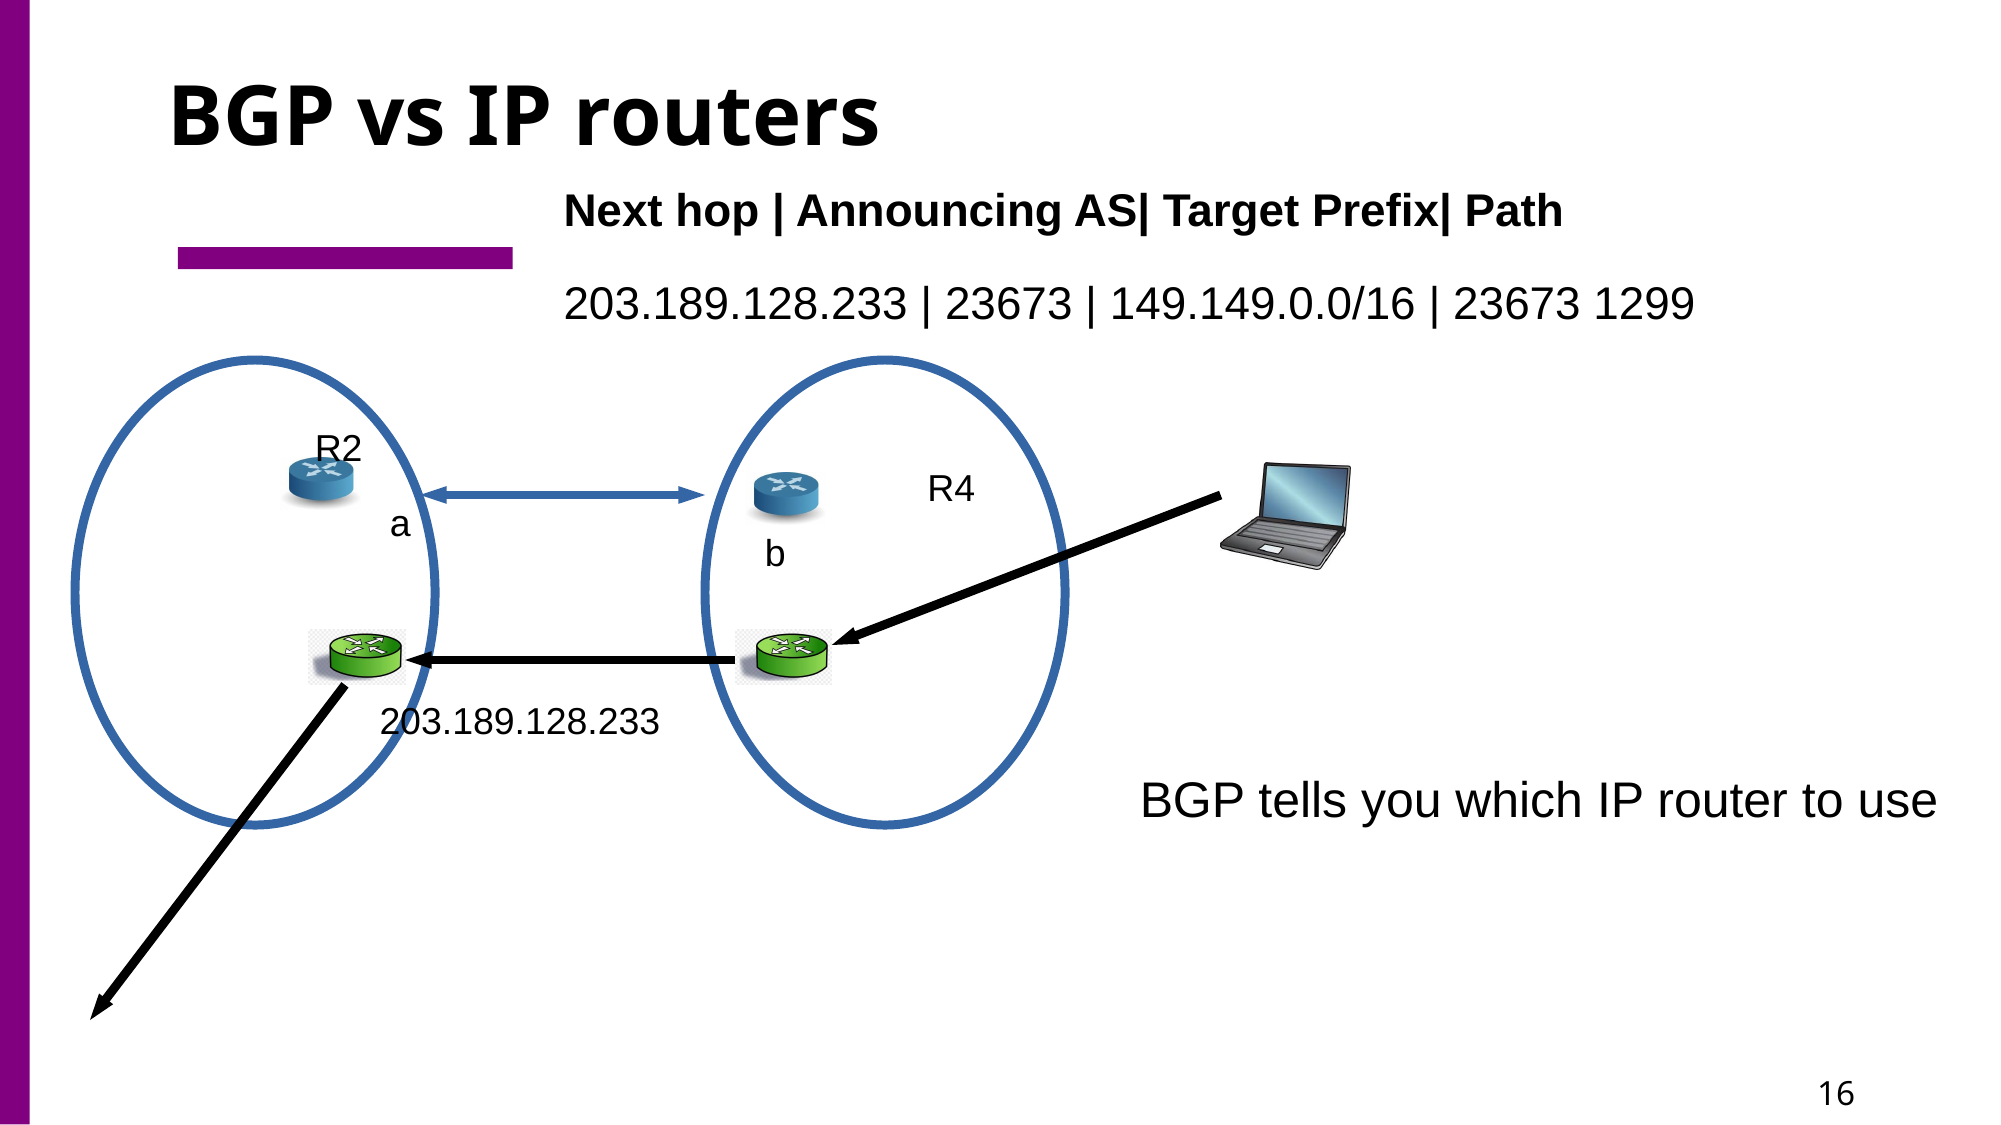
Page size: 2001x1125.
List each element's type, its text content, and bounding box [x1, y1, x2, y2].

picture [308, 629, 406, 685]
text_box R2 [300, 420, 378, 492]
text_box Next hop | Announcing AS| Target Prefix| Path 203.189.128.233 | 23673 | 149.149.0.0/16 | 23673 1299 [548, 177, 1831, 440]
picture [735, 629, 832, 685]
text_box R4 [912, 460, 991, 518]
text_box 203.189.128.233 [364, 693, 676, 751]
title BGP vs IP routers [116, 39, 1591, 185]
picture [280, 457, 361, 511]
text_box BGP tells you which IP router to use [1125, 765, 1954, 990]
picture [1220, 462, 1351, 571]
text_box a [375, 495, 426, 552]
text_box b [750, 526, 801, 582]
picture [745, 472, 826, 526]
